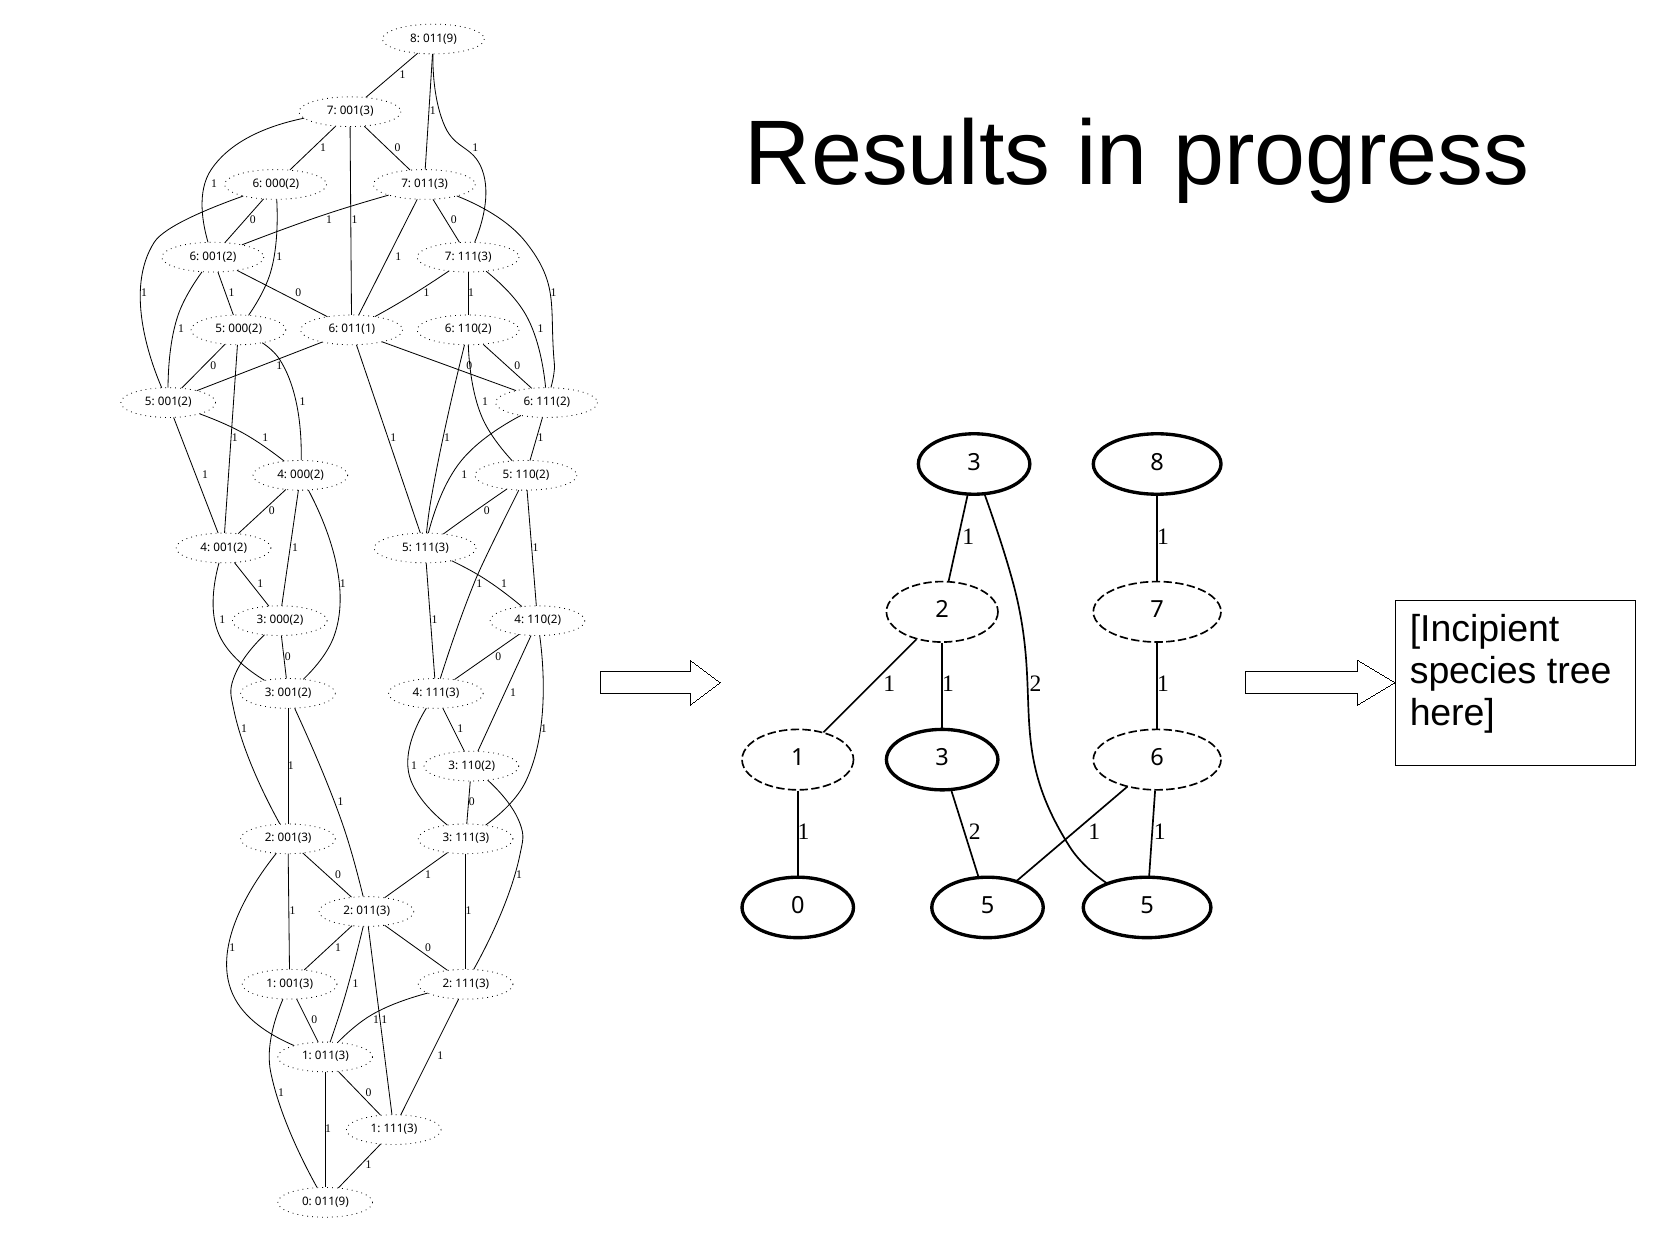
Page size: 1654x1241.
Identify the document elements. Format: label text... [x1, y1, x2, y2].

title Results in progress [705, 49, 1571, 257]
text_box [Incipient species tree here] [1395, 600, 1636, 766]
text_box [600, 660, 721, 706]
text_box [1245, 660, 1396, 706]
picture [735, 426, 1231, 946]
picture [117, 20, 601, 1221]
